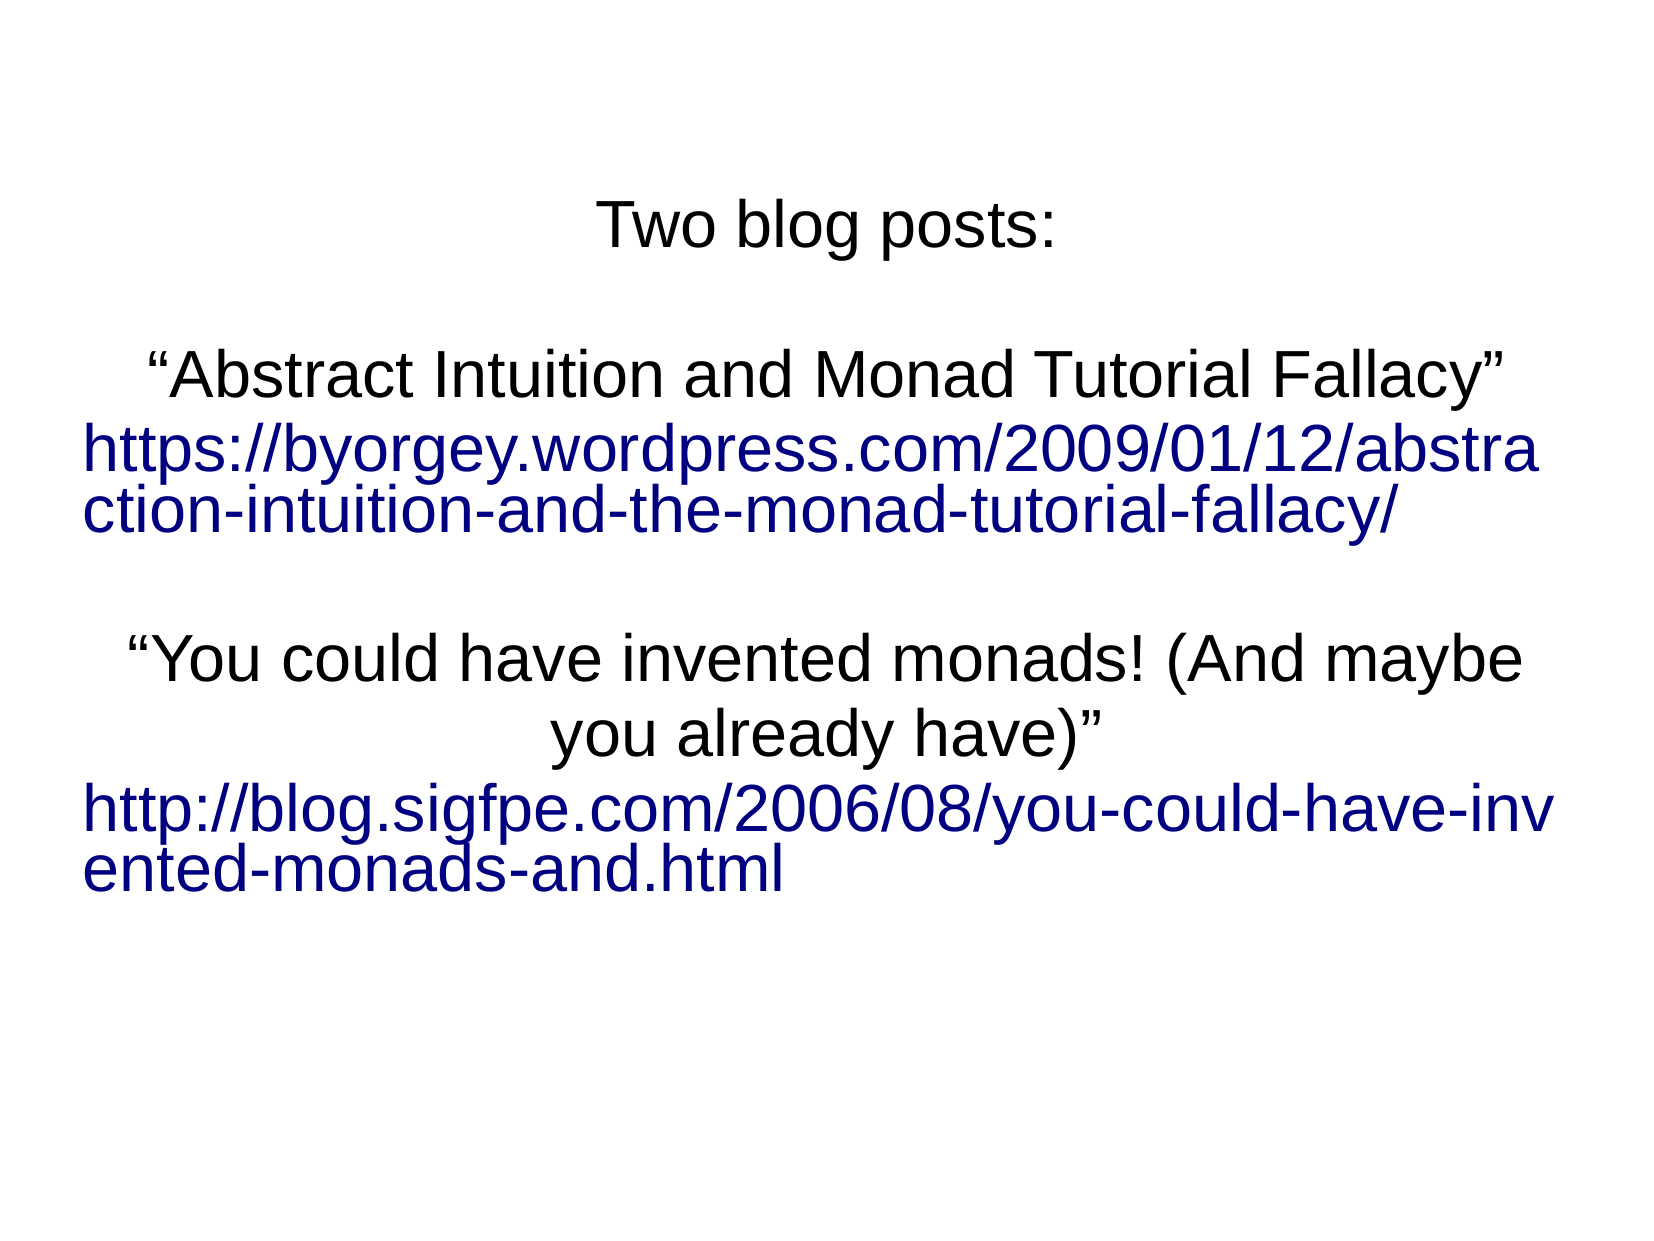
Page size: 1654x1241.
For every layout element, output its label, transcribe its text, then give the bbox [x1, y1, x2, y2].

subtitle Two blog posts: “Abstract Intuition and Monad Tutorial Fallacy” https://byorgey.wordpress.com/2009/01/12/abstraction-intuition-and-the-monad-tutorial-fallacy/ “You could have invented monads! (And maybe you already have)” http://blog.sigfpe.com/2006/08/you-could-have-invented-monads-and.html [82, 43, 1571, 1004]
